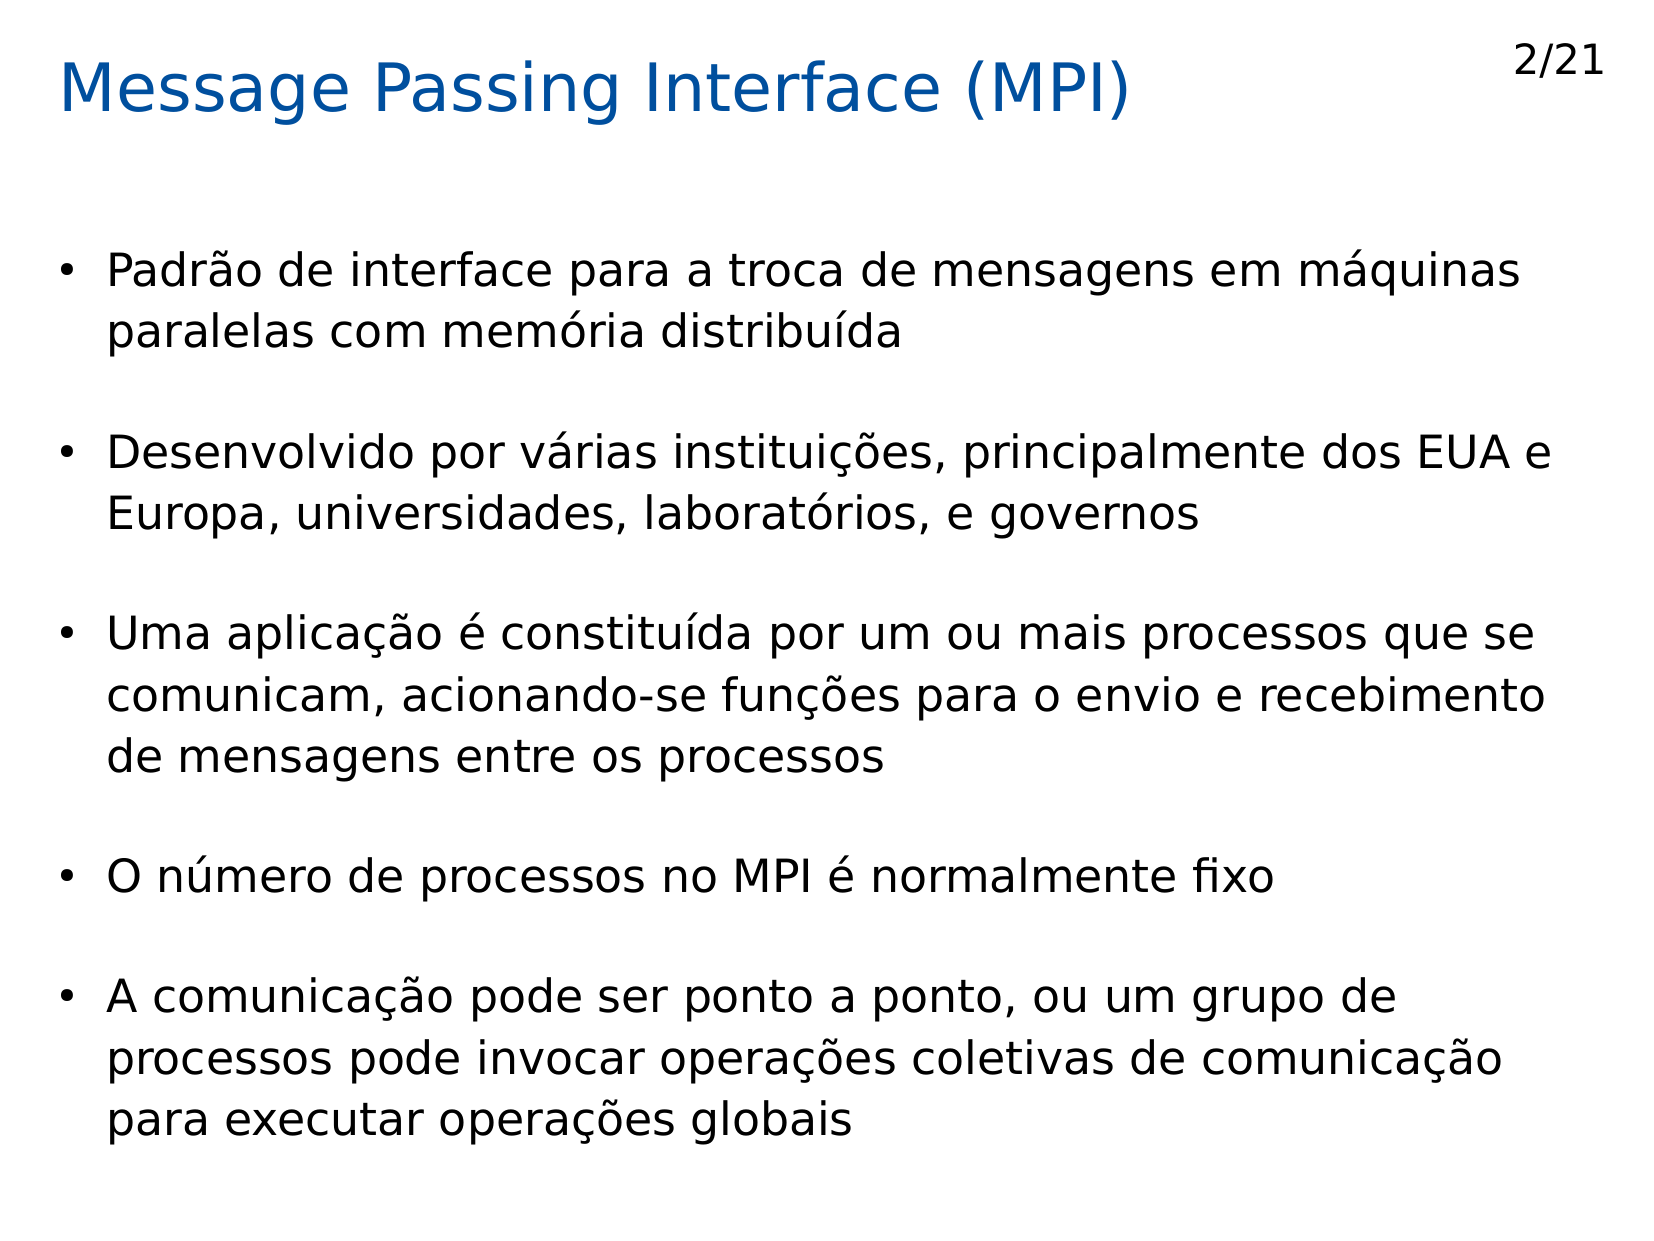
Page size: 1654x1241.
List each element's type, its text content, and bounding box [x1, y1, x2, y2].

title Message Passing Interface (MPI) [59, 29, 1506, 148]
list Padrão de interface para a troca de mensagens em máquinas paralelas com memória distribuída Desenvolvido por várias instituições, principalmente dos EUA e Europa, universidades, laboratórios, e governos Uma aplicação é constituída por um ou mais processos que se comunicam, acionando-se funções para o envio e recebimento de mensagens entre os processos O número de processos no MPI é normalmente fixo A comunicação pode ser ponto a ponto, ou um grupo de processos pode invocar operações coletivas de comunicação para executar operações globais [59, 236, 1595, 1211]
